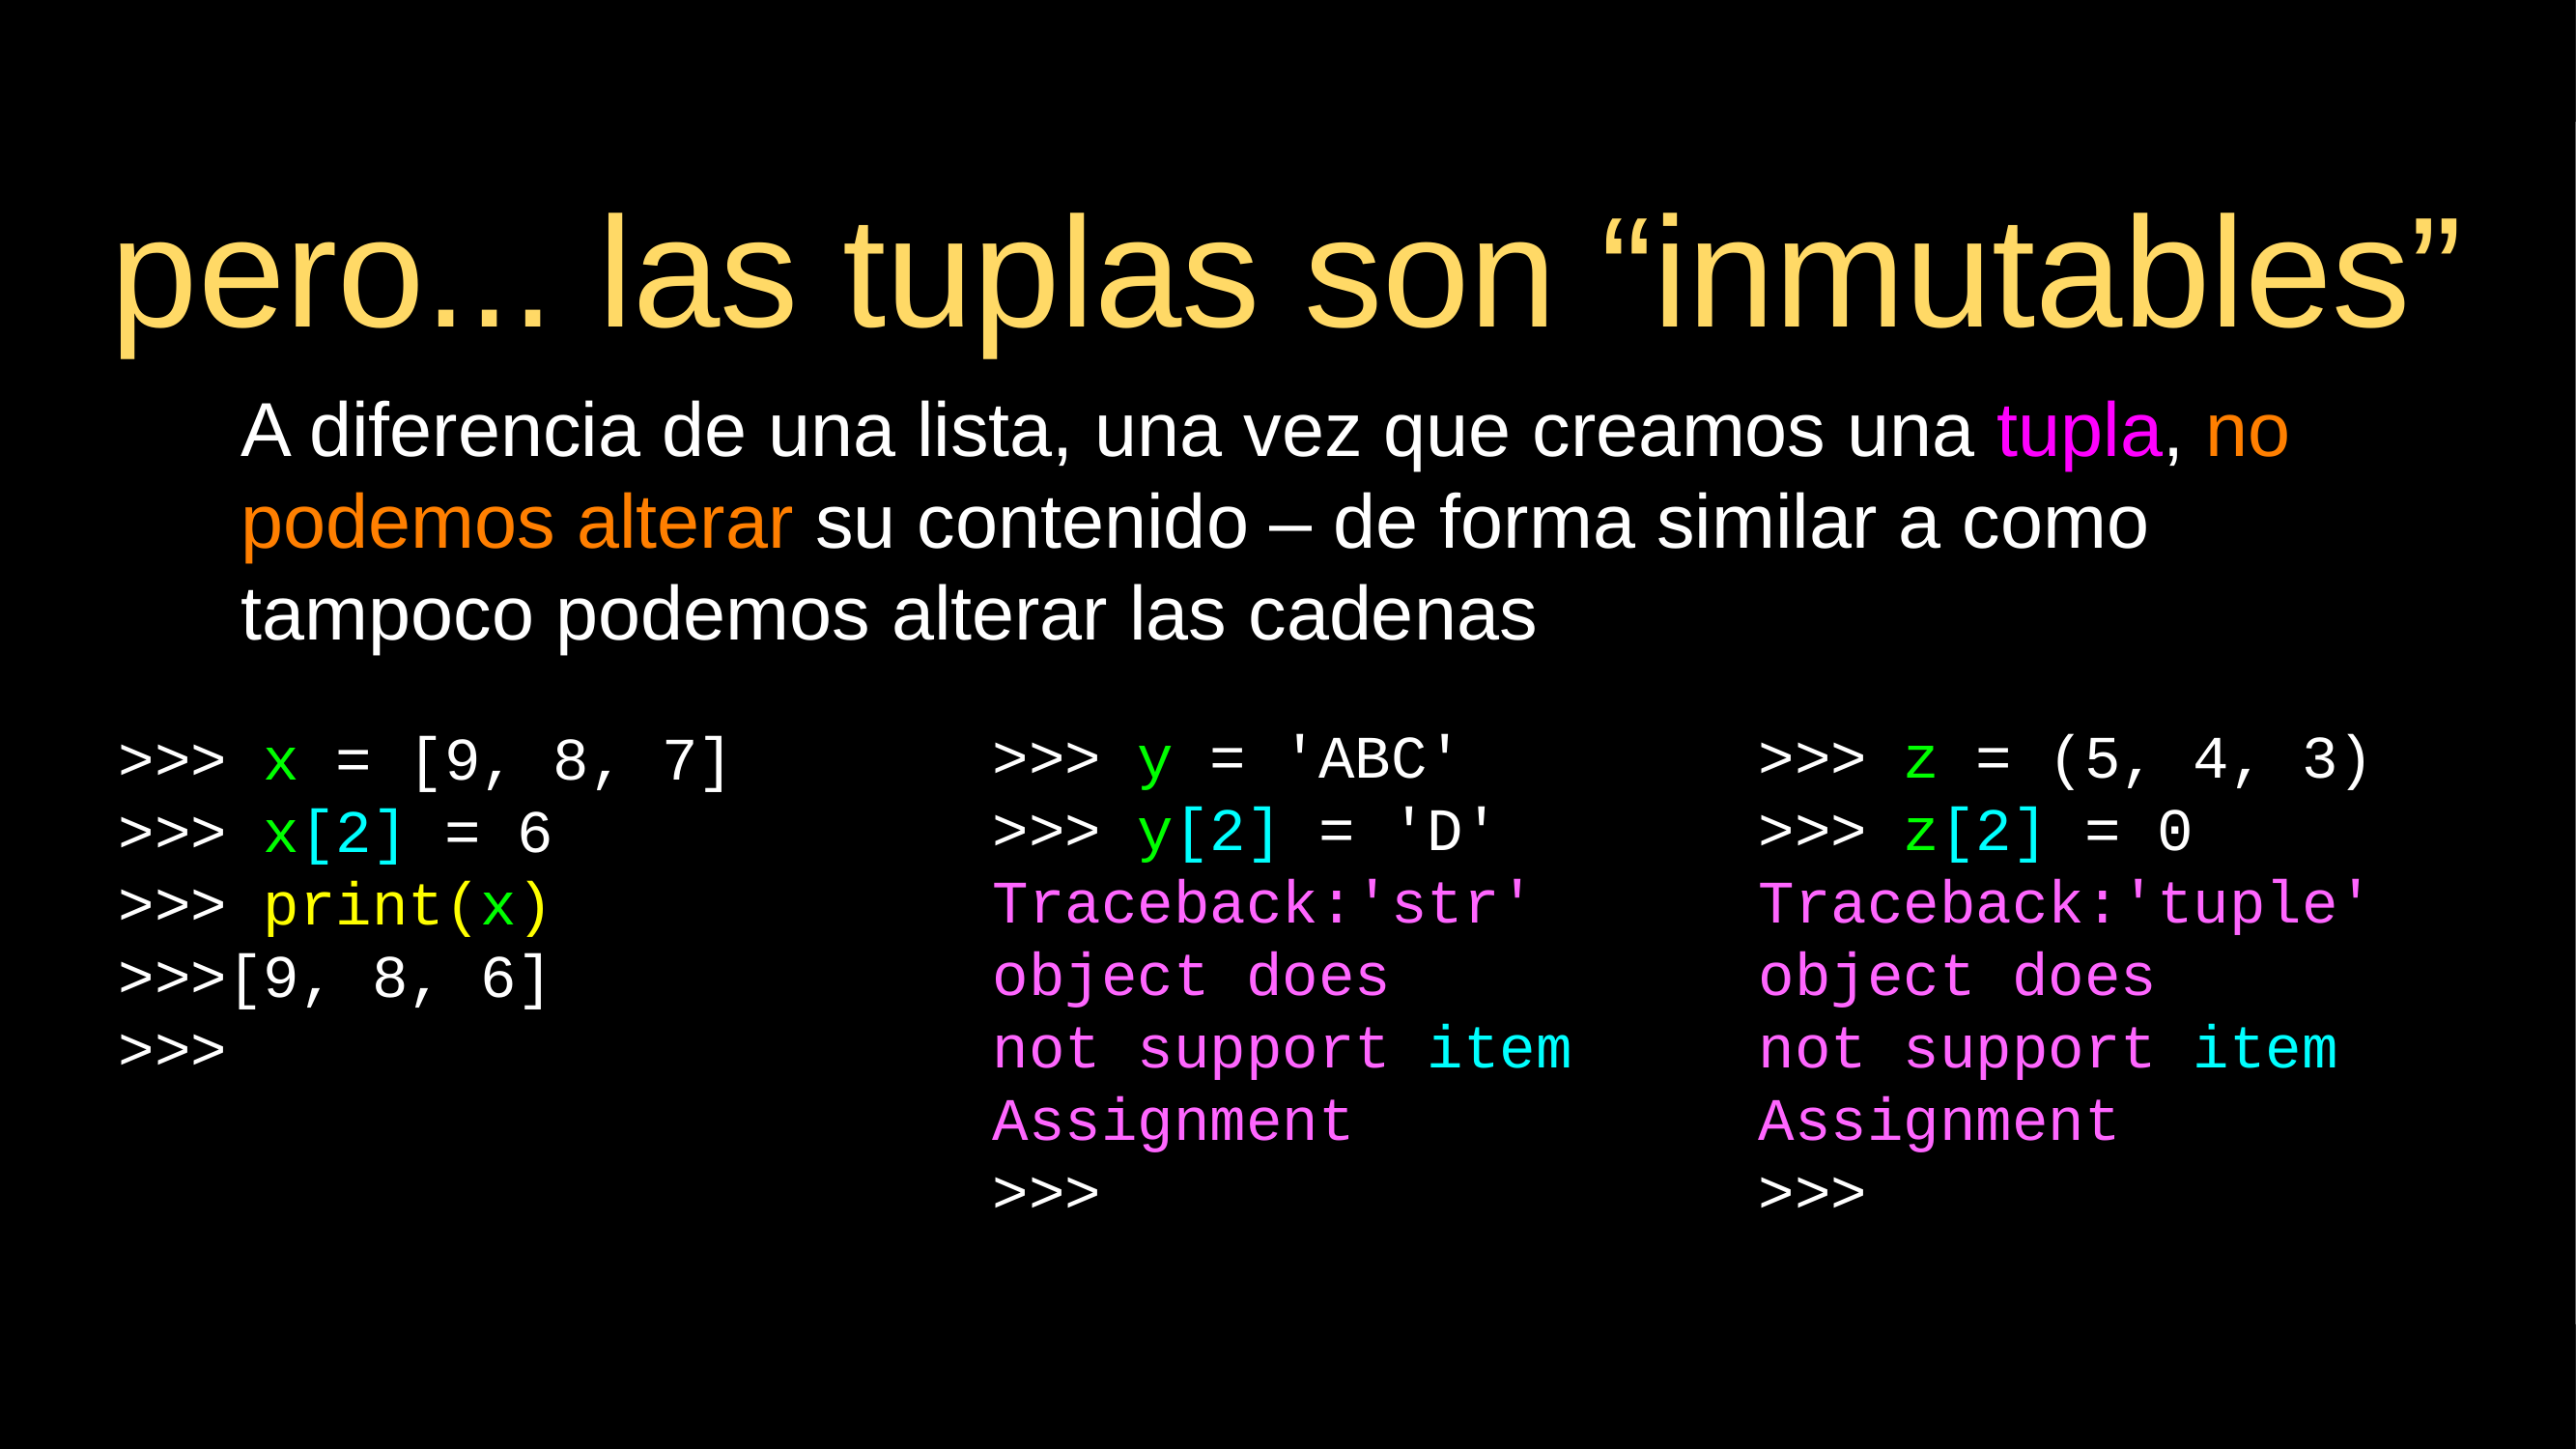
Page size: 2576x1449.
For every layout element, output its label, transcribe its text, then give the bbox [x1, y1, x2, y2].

title pero... las tuplas son “inmutables” [0, 125, 2576, 403]
text_box >>> x = [9, 8, 7] >>> x[2] = 6 >>> print(x) >>>[9, 8, 6] >>> [118, 707, 923, 1094]
list A diferencia de una lista, una vez que creamos una tupla, no podemos alterar su contenido – de forma similar a como tampoco podemos alterar las cadenas [183, 412, 2391, 623]
text_box >>> y = 'ABC' >>> y[2] = 'D' Traceback:'str' object does not support item Assignment >>> [992, 702, 1689, 1240]
text_box >>> z = (5, 4, 3) >>> z[2] = 0 Traceback:'tuple' object does not support item Assignment >>> [1758, 702, 2540, 1240]
